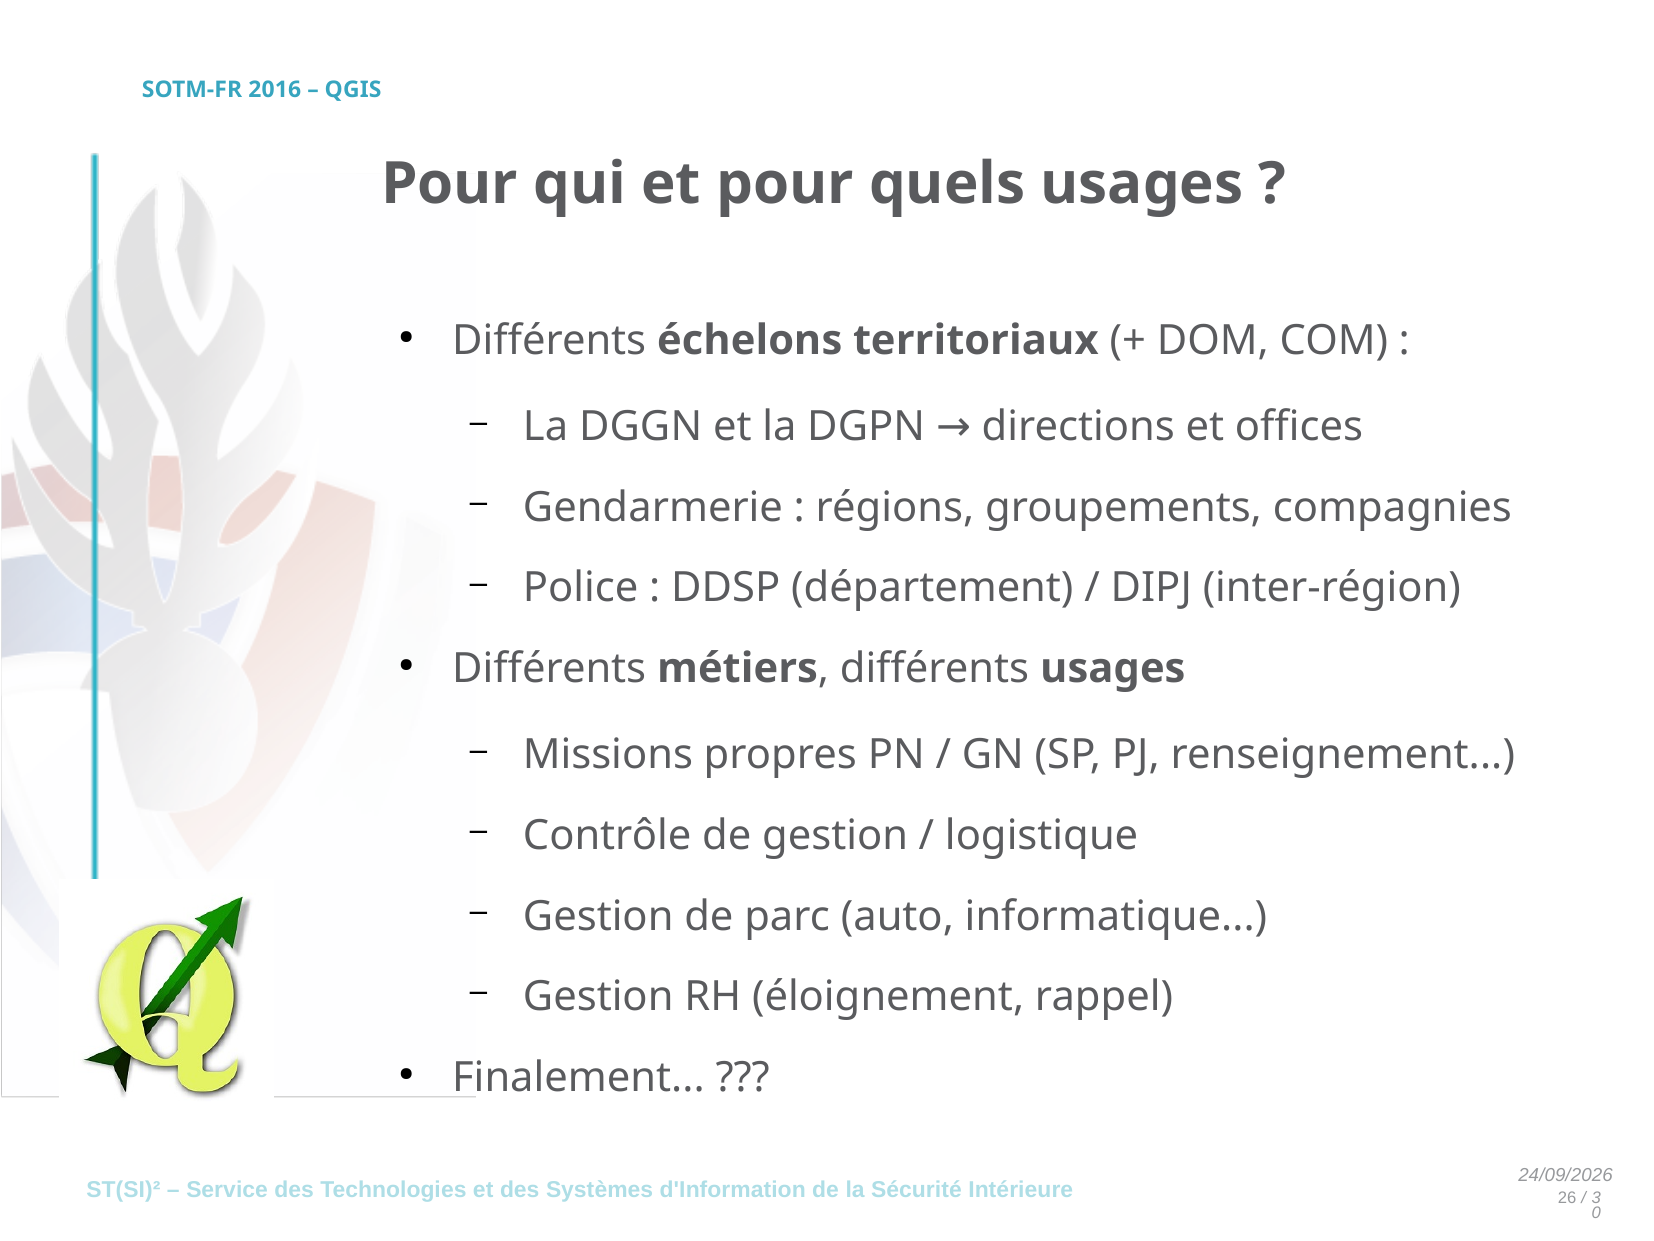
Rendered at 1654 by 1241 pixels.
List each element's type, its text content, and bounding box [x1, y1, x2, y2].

title SOTM-FR 2016 – QGIS [141, 70, 1571, 107]
picture [0, 86, 476, 1176]
list Pour qui et pour quels usages ? Différents échelons territoriaux (+ DOM, COM) : La DGGN et la DGPN → directions et offices Gendarmerie : régions, groupements, compagnies Police : DDSP (département) / DIPJ (inter-région) Différents métiers, différents usages Missions propres PN / GN (SP, PJ, renseignement...) Contrôle de gestion / logistique Gestion de parc (auto, informatique...) Gestion RH (éloignement, rappel) Finalement... ??? [381, 141, 1619, 1134]
